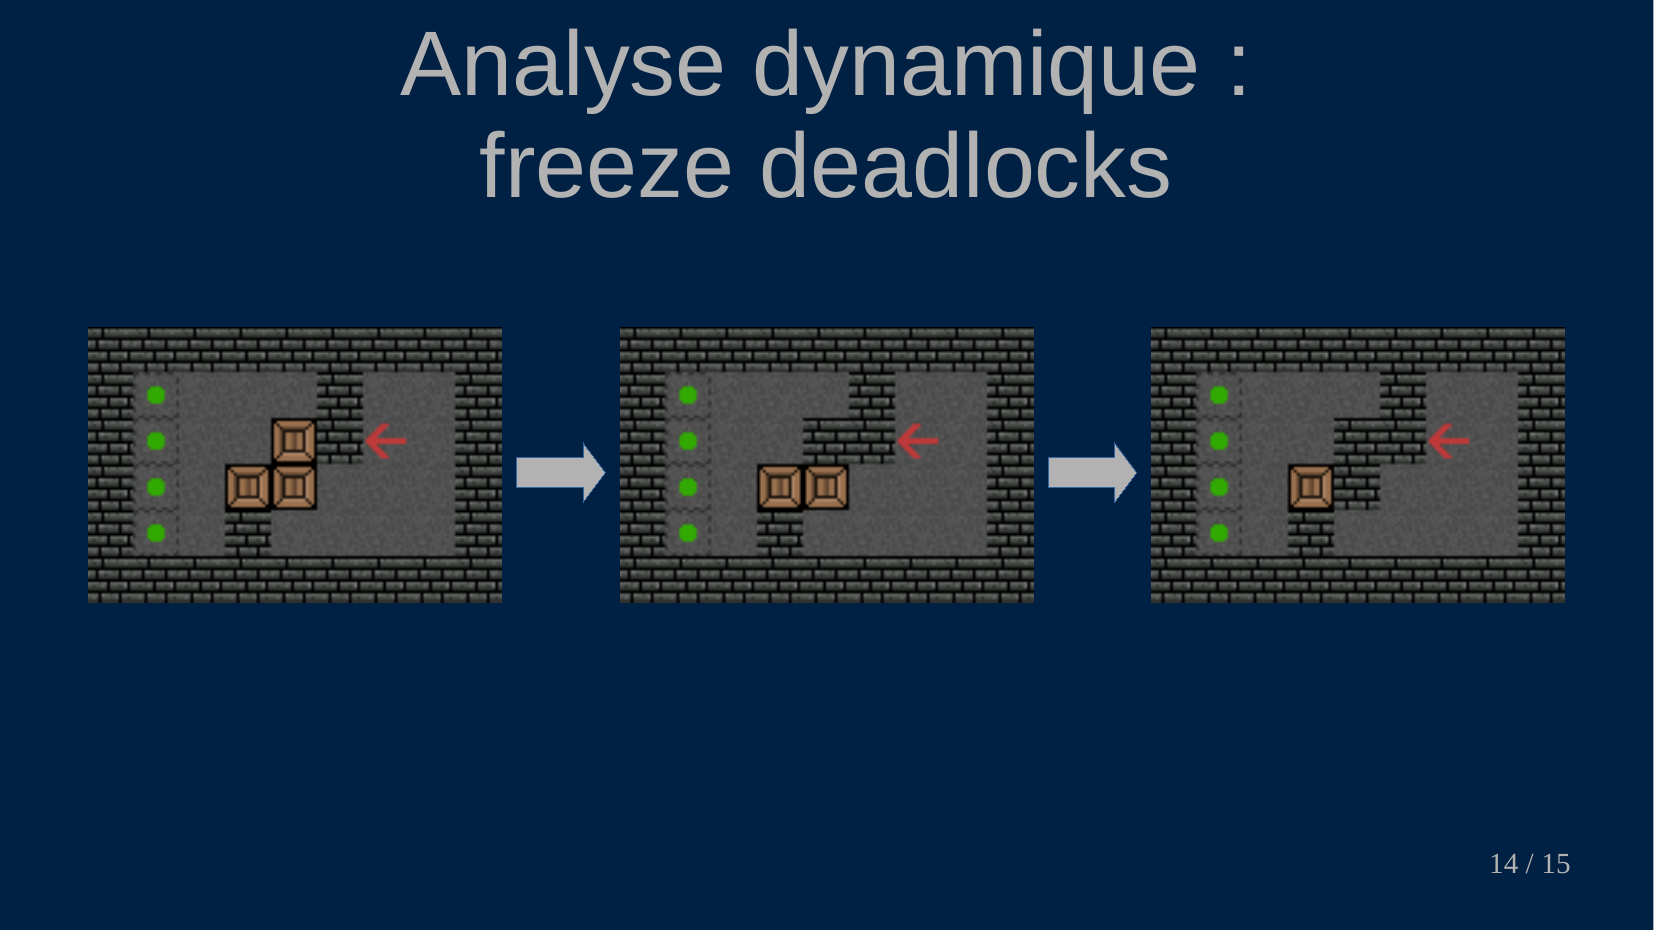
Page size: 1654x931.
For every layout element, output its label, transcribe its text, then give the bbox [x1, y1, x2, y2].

picture [1151, 327, 1565, 603]
text_box [516, 442, 606, 503]
picture [620, 327, 1034, 603]
title Analyse dynamique : freeze deadlocks [82, 12, 1571, 218]
text_box [1048, 442, 1137, 503]
picture [88, 327, 502, 603]
